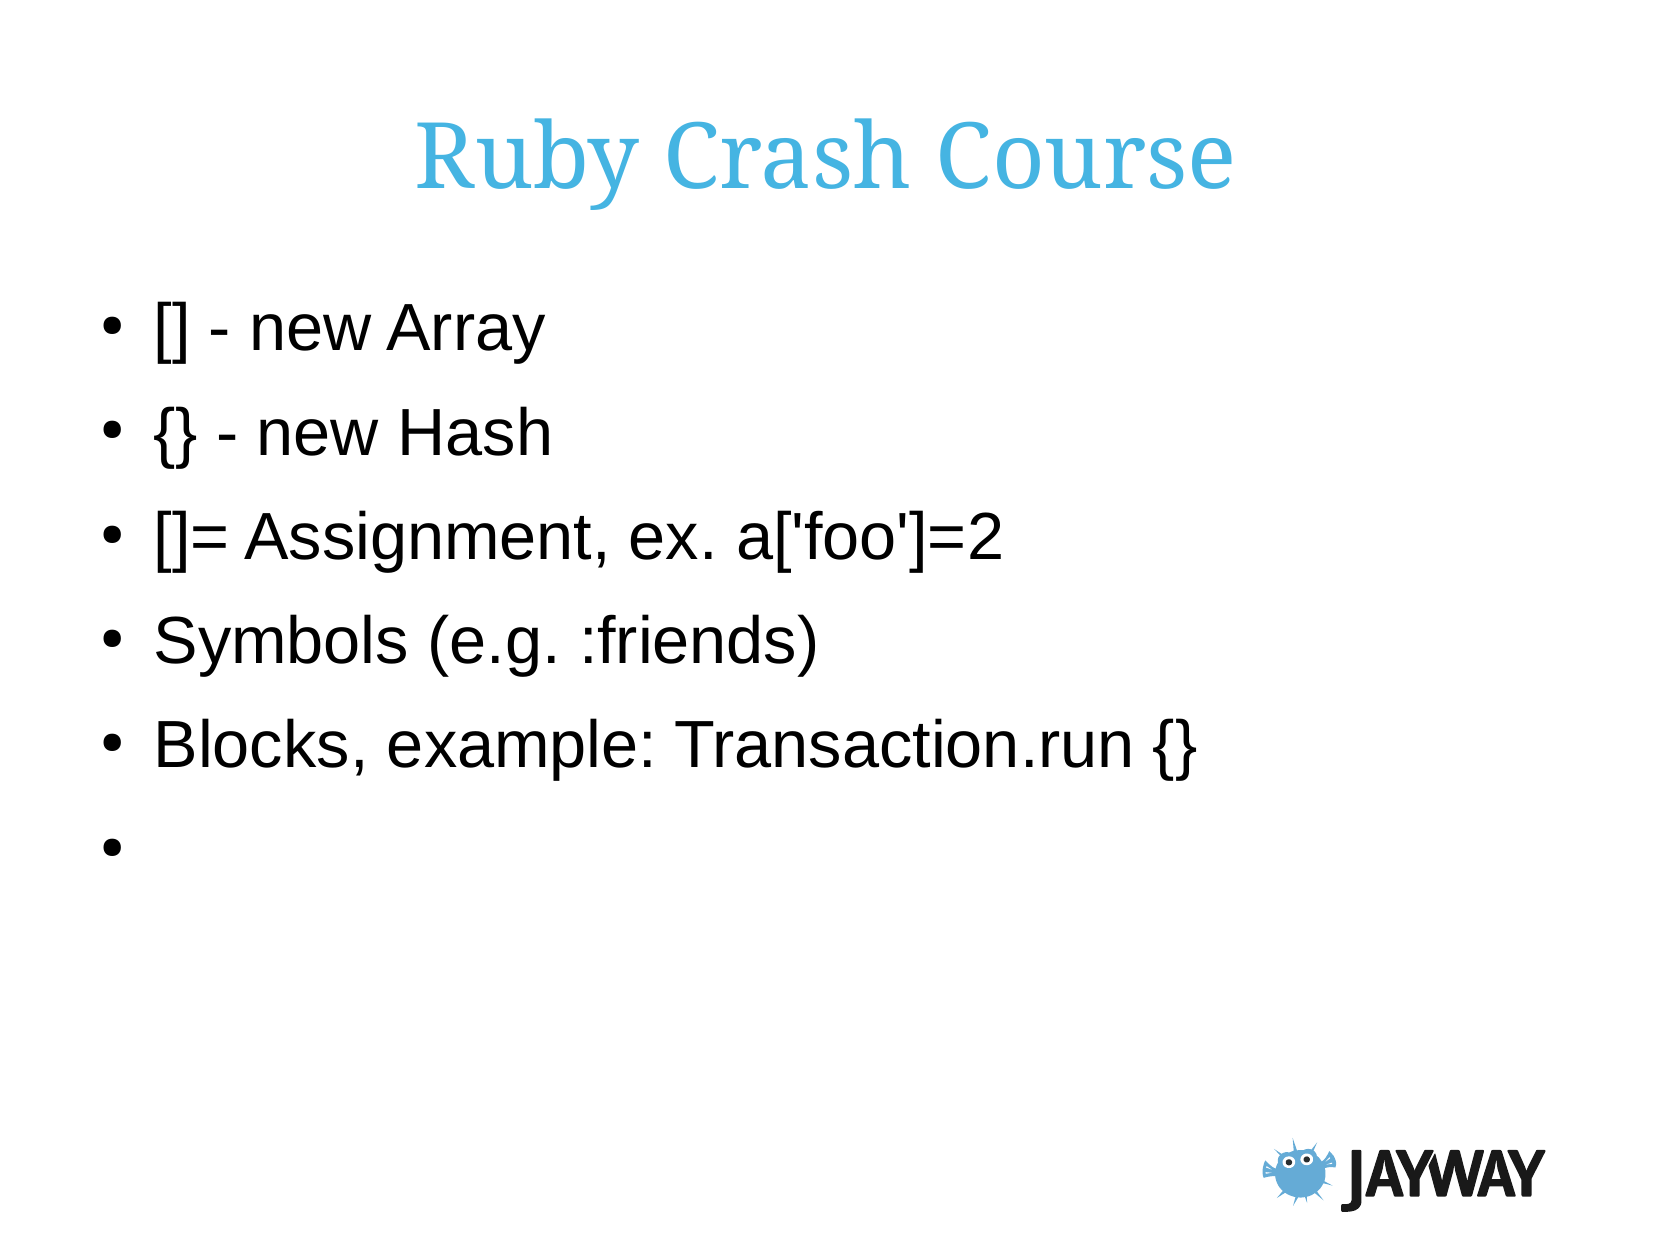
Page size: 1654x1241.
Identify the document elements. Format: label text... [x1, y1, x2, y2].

list [] - new Array {} - new Hash []= Assignment, ex. a['foo']=2 Symbols (e.g. :friends) Blocks, example: Transaction.run {} [82, 290, 1571, 1109]
title Ruby Crash Course [82, 49, 1571, 257]
